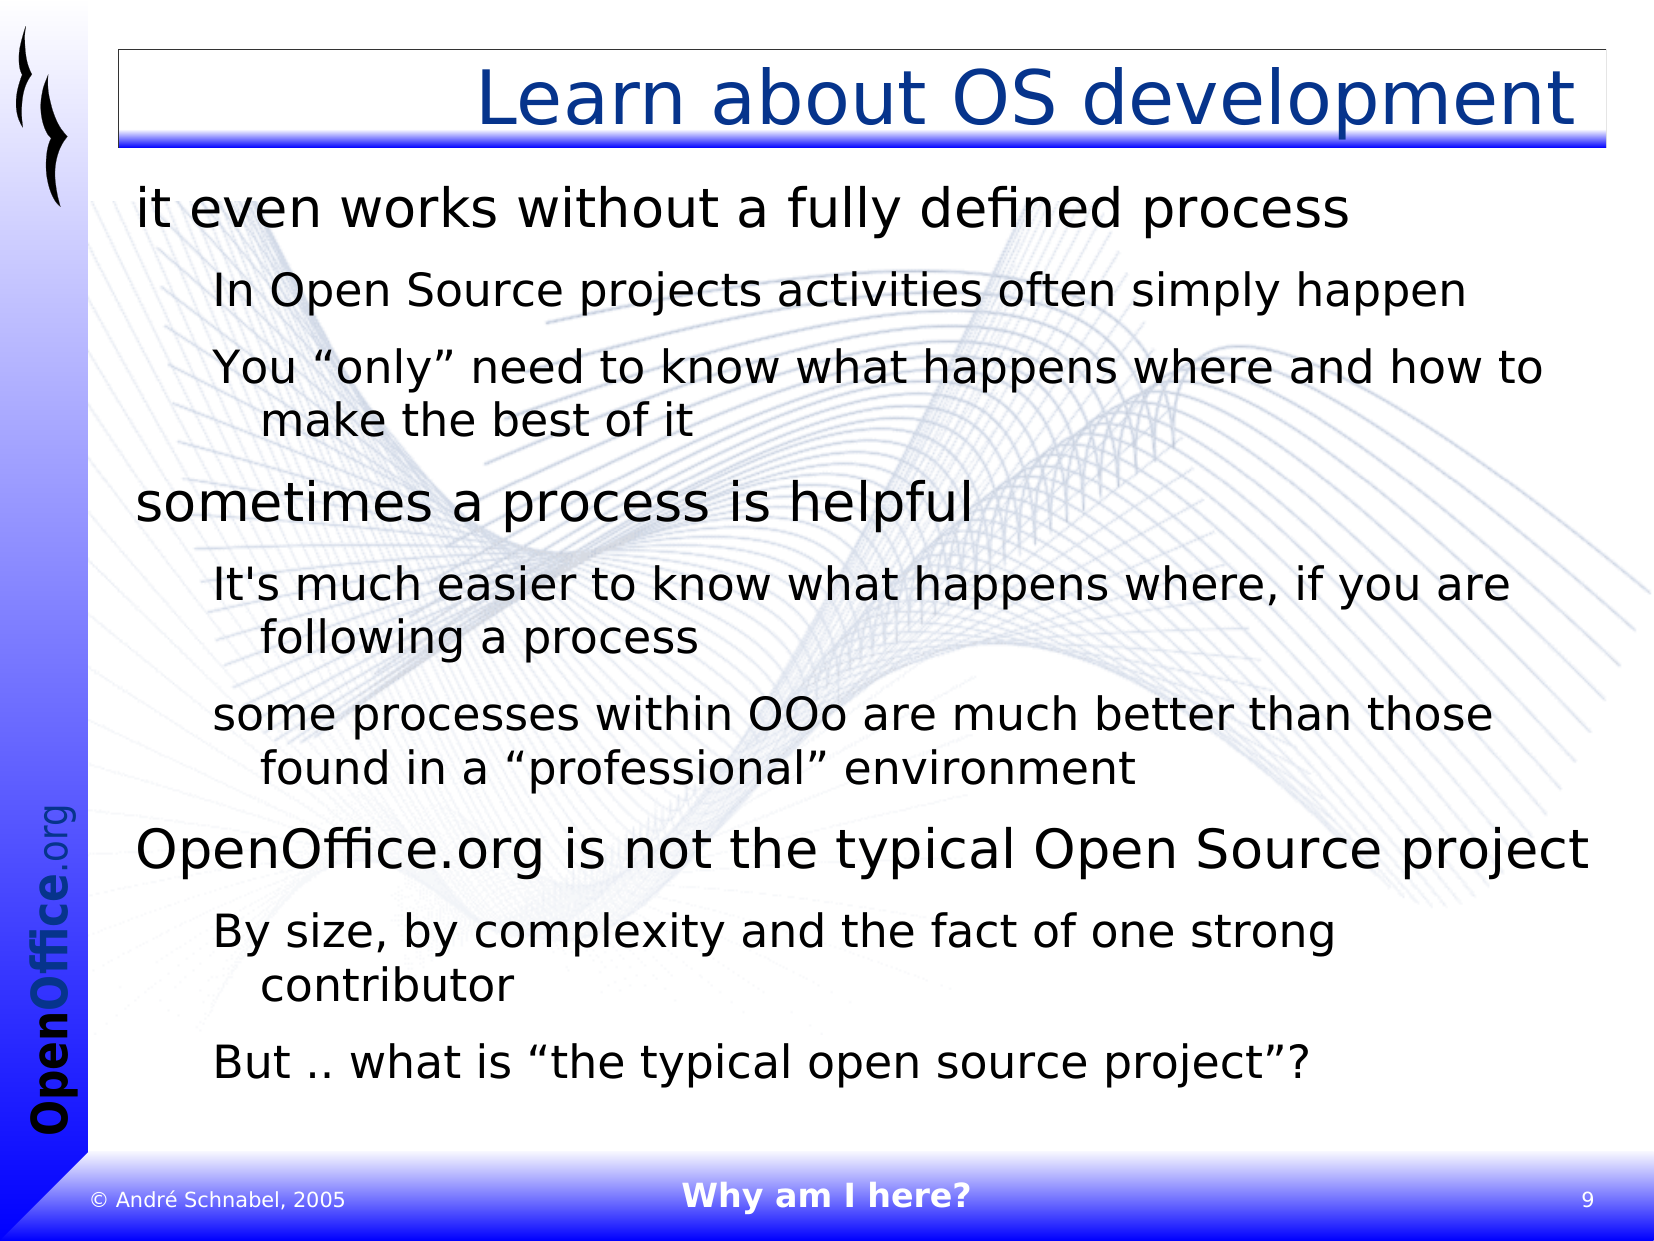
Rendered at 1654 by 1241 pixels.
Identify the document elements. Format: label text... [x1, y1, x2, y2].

title Learn about OS development [118, 49, 1607, 148]
list it even works without a fully defined process In Open Source projects activities often simply happen You “only” need to know what happens where and how to make the best of it sometimes a process is helpful It's much easier to know what happens where, if you are following a process some processes within OOo are much better than those found in a “professional” environment OpenOffice.org is not the typical Open Source project By size, by complexity and the fact of one strong contributor But .. what is “the typical open source project”? [118, 177, 1607, 1152]
